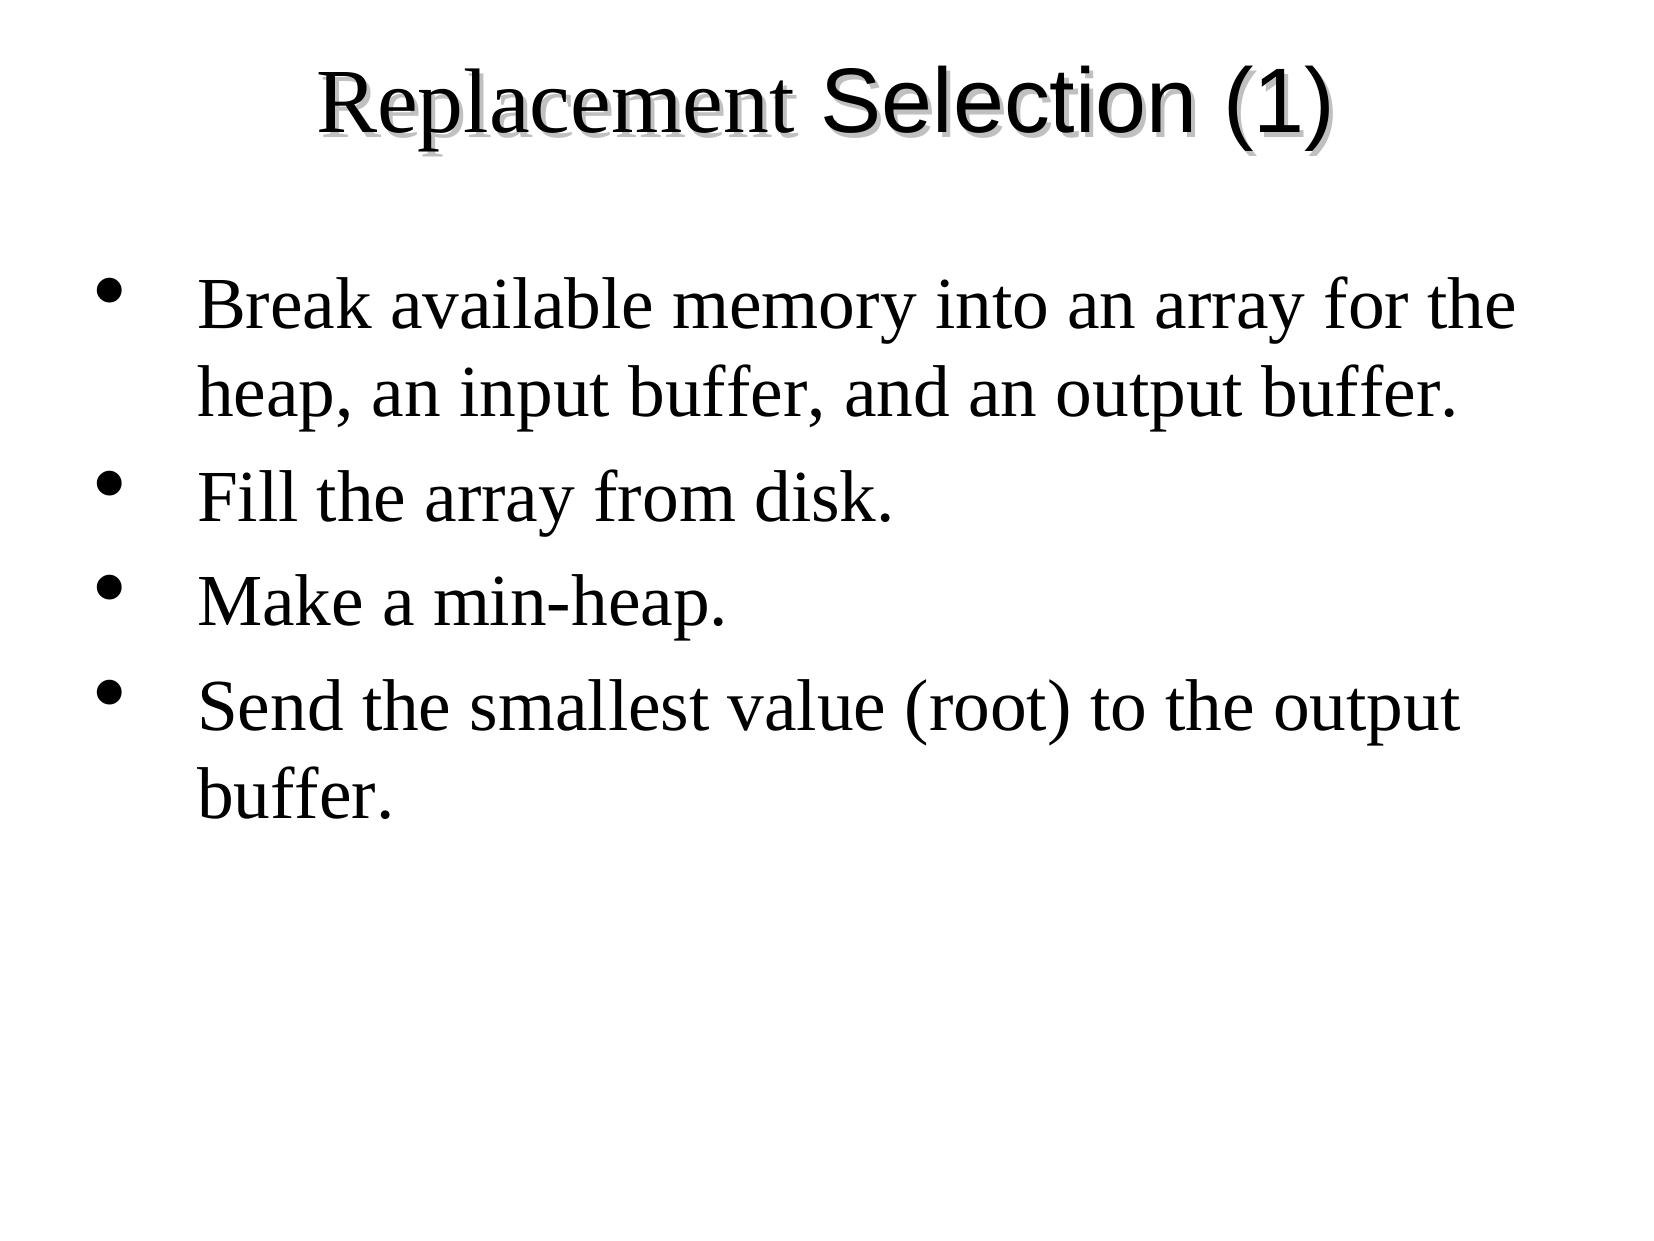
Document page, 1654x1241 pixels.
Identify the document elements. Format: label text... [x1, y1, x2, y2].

title Replacement Selection (1) [82, 27, 1570, 166]
list Break available memory into an array for the heap, an input buffer, and an output buffer. Fill the array from disk. Make a min-heap. Send the smallest value (root) to the output buffer. [82, 247, 1570, 1116]
